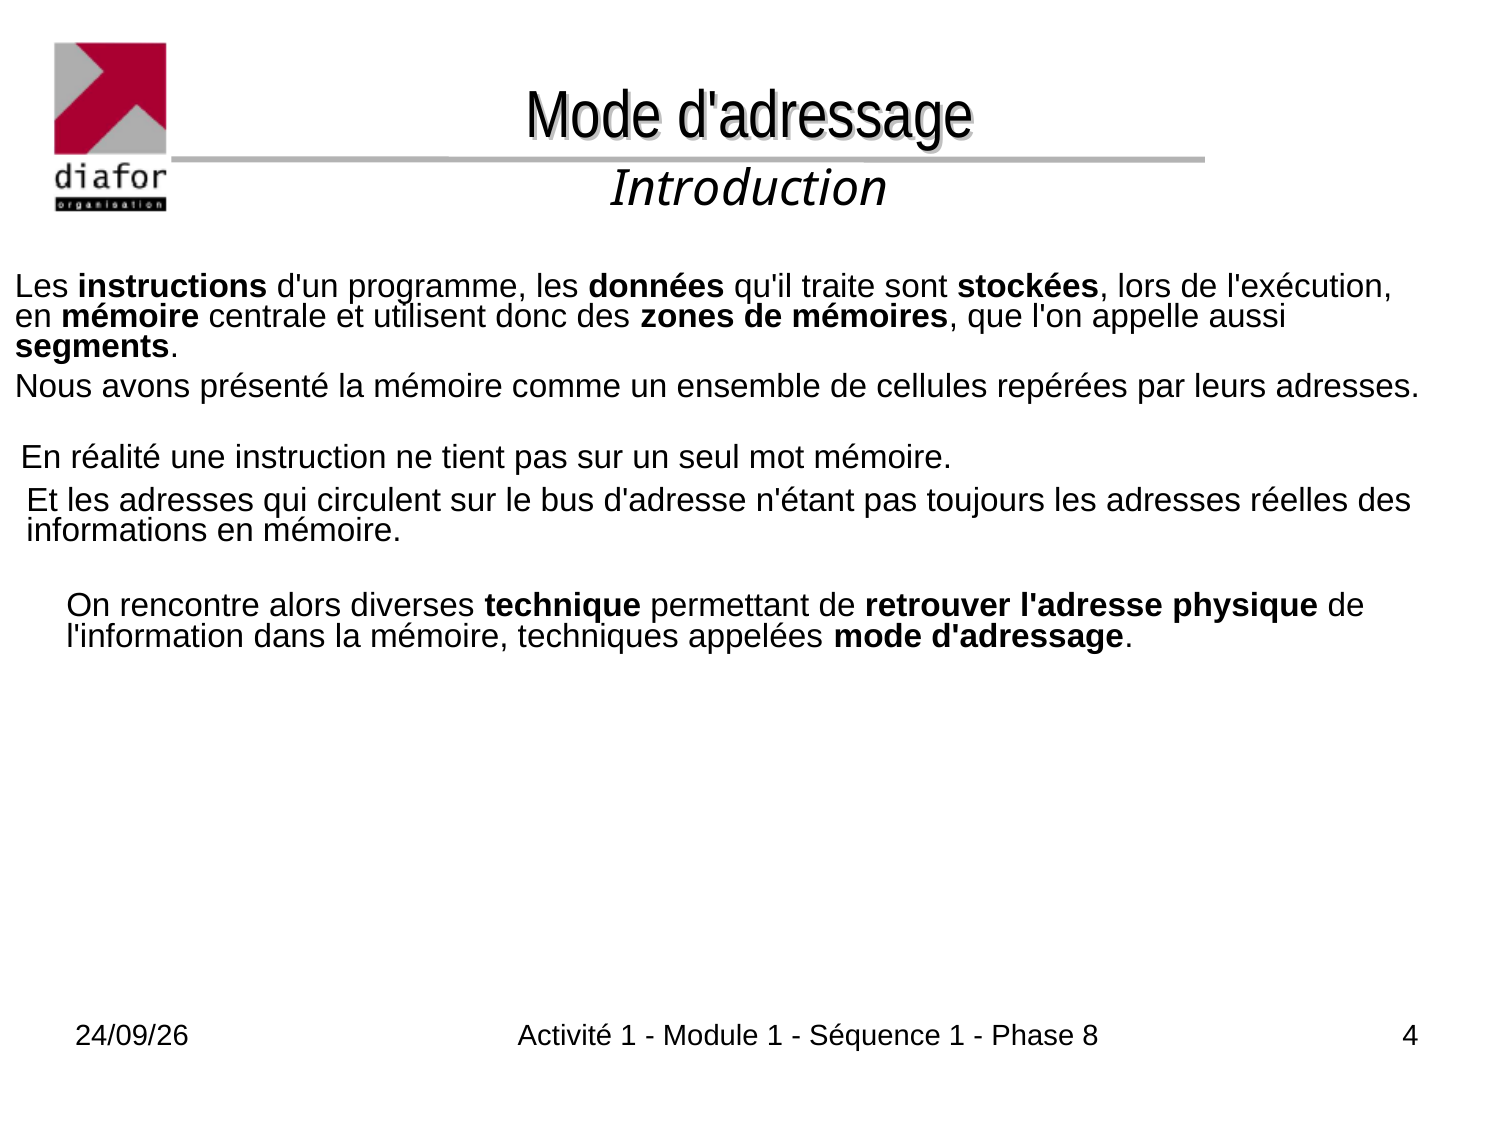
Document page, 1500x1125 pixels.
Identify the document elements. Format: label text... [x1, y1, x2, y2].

text_box En réalité une instruction ne tient pas sur un seul mot mémoire. [5, 436, 1014, 482]
title Mode d'adressage Introduction [75, 45, 1426, 250]
text_box Nous avons présenté la mémoire comme un ensemble de cellules repérées par leurs adresses. [0, 365, 1437, 411]
text_box Les instructions d'un programme, les données qu'il traite sont stockées, lors de l'exécution, en mémoire centrale et utilisent donc des zones de mémoires, que l'on appelle aussi segments. [0, 265, 1454, 342]
text_box Et les adresses qui circulent sur le bus d'adresse n'étant pas toujours les adresses réelles des informations en mémoire. [11, 479, 1500, 556]
text_box On rencontre alors diverses technique permettant de retrouver l'adresse physique de l'information dans la mémoire, techniques appelées mode d'adressage. [51, 585, 1450, 691]
picture [53, 42, 168, 213]
